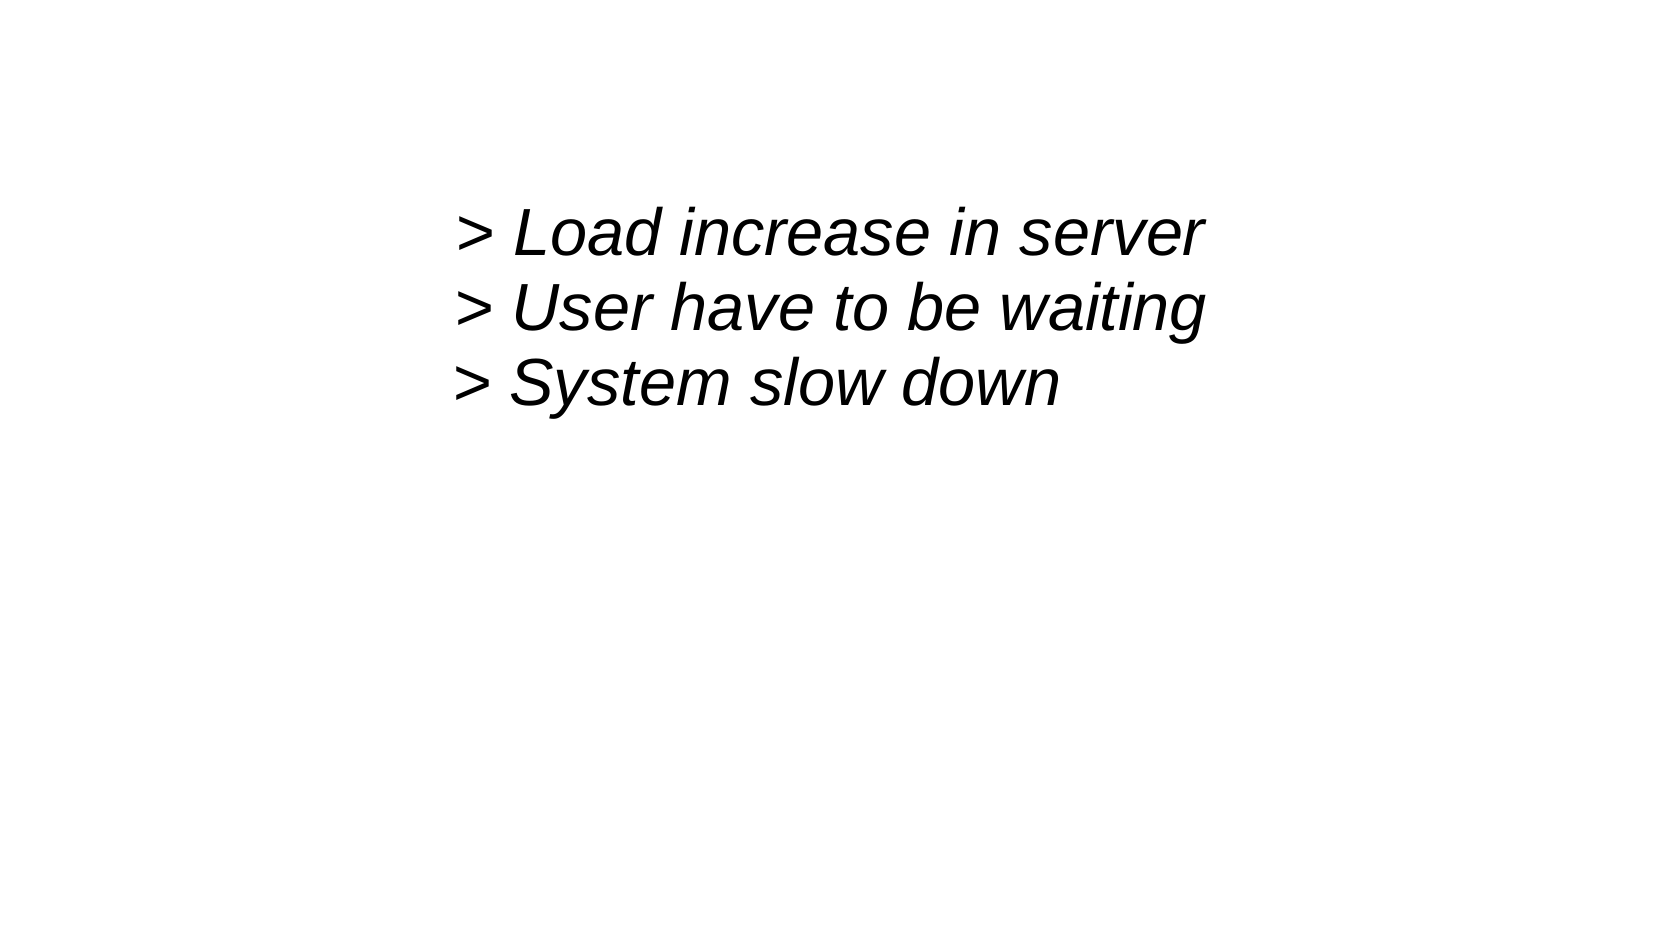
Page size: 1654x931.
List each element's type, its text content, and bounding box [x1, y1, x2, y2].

subtitle > Load increase in server > User have to be waiting > System slow down [86, 102, 1576, 662]
